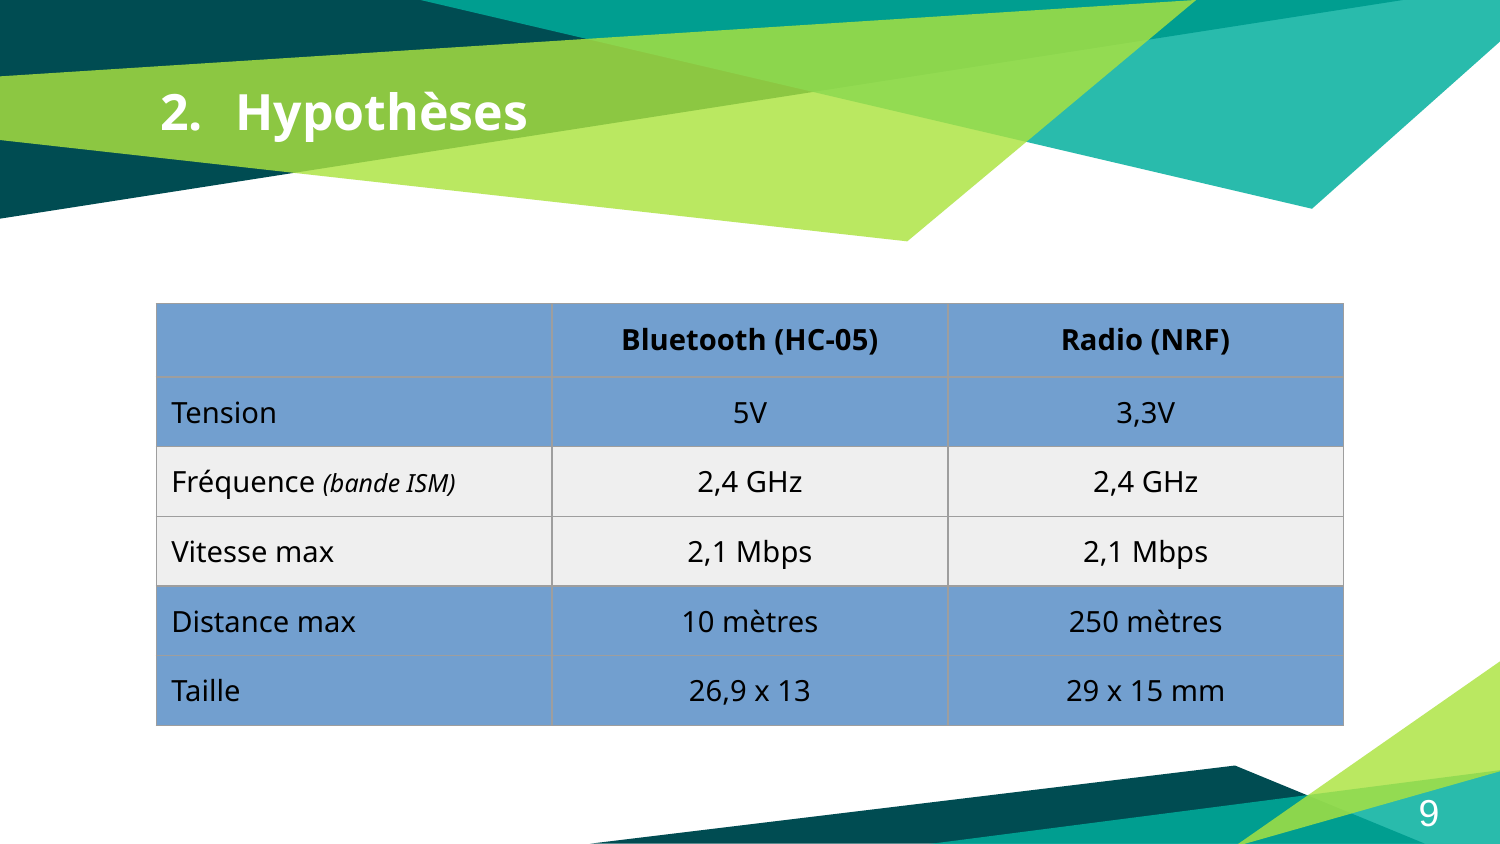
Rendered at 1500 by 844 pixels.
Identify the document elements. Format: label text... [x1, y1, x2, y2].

table_cell Taille [157, 656, 551, 725]
table_cell 2,4 GHz [949, 447, 1343, 516]
table_header Radio (NRF) [949, 304, 1343, 376]
table_cell 2,1 Mbps [553, 517, 947, 585]
slide_number <number> [1403, 779, 1494, 844]
table_cell 3,3V [949, 378, 1343, 446]
table_header Bluetooth (HC-05) [553, 304, 947, 376]
table_cell Fréquence (bande ISM) [157, 447, 551, 516]
table_header [157, 304, 551, 376]
table_cell 10 mètres [553, 587, 947, 655]
title 2. Hypothèses [145, 65, 1355, 206]
table_cell 5V [553, 378, 947, 446]
table_cell Vitesse max [157, 517, 551, 585]
table_cell 2,4 GHz [553, 447, 947, 516]
table_cell 250 mètres [949, 587, 1343, 655]
table_cell 26,9 x 13 [553, 656, 947, 725]
table_cell 29 x 15 mm [949, 656, 1343, 725]
table_cell Distance max [157, 587, 551, 655]
table_cell Tension [157, 378, 551, 446]
table_cell 2,1 Mbps [949, 517, 1343, 585]
